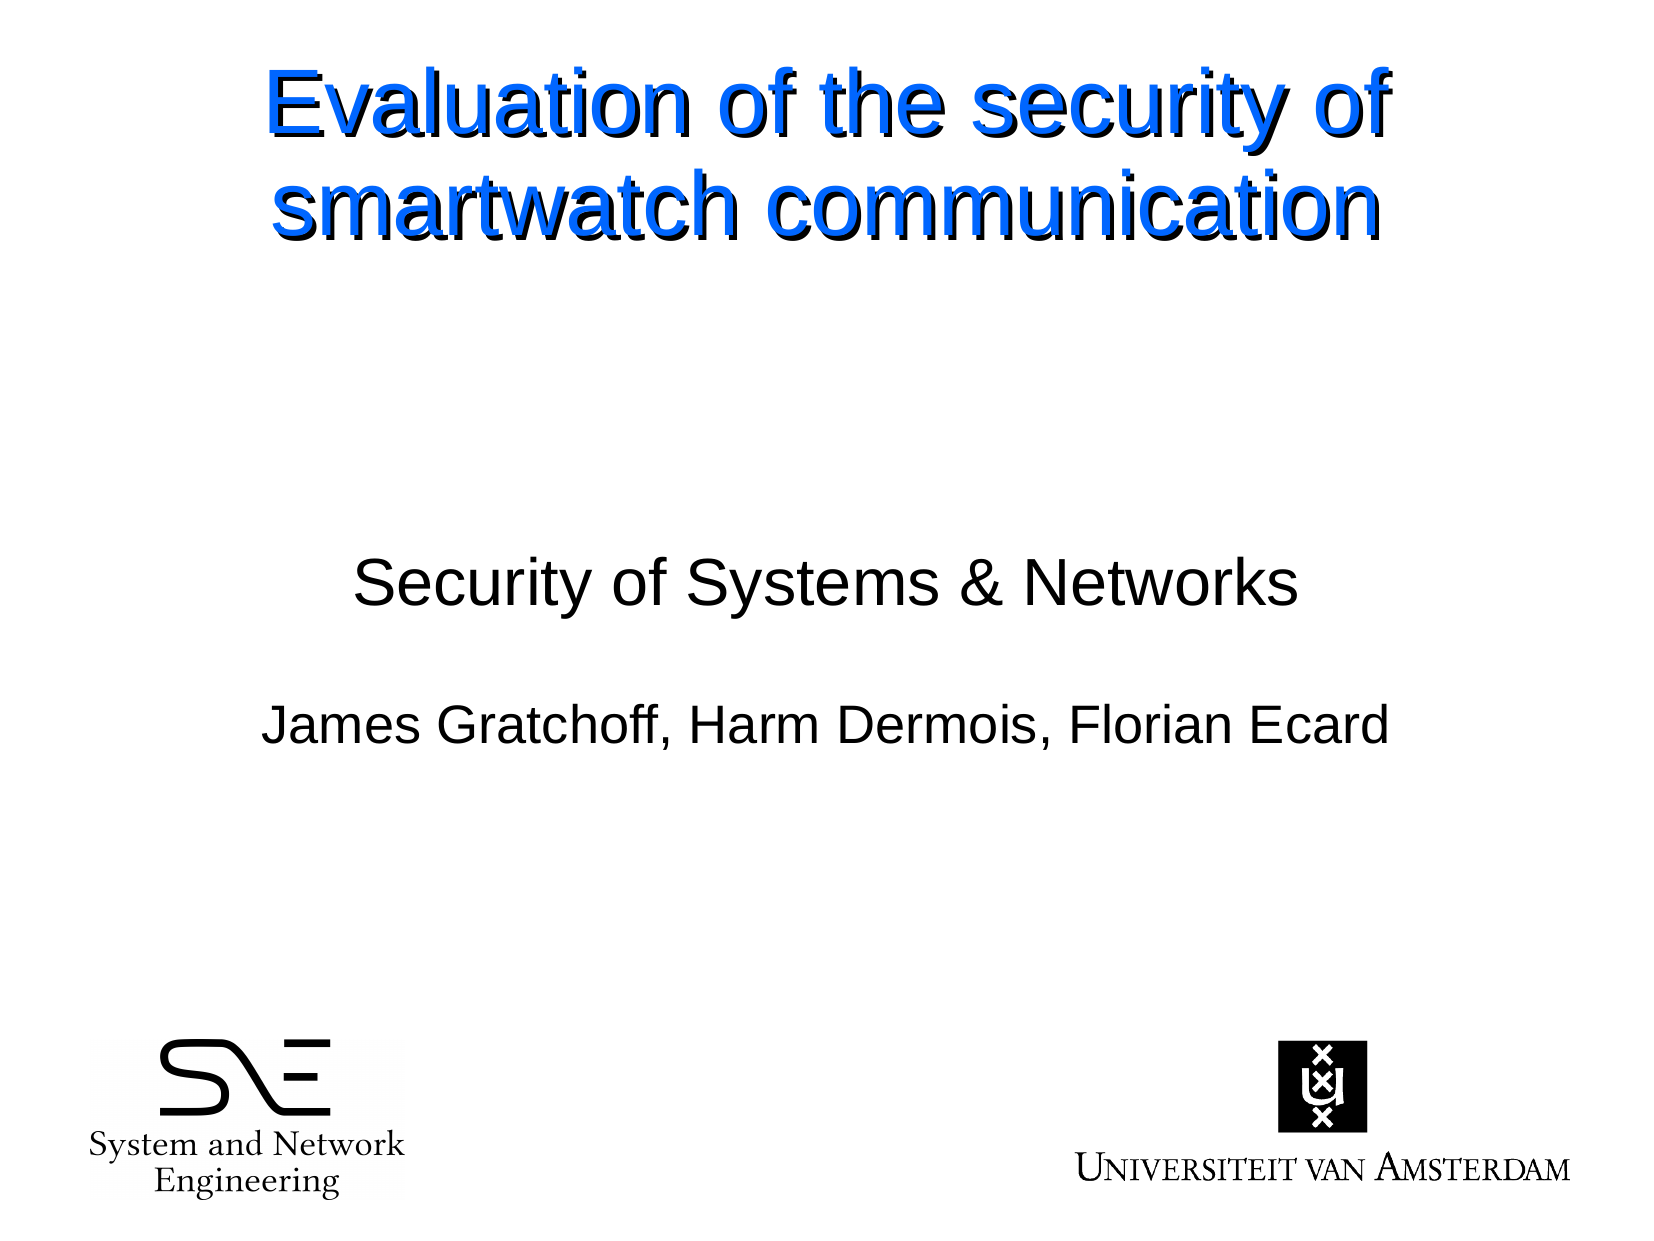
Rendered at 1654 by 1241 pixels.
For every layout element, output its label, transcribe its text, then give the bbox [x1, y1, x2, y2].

picture [1068, 1034, 1576, 1187]
picture [90, 1039, 405, 1201]
subtitle Security of Systems & Networks James Gratchoff, Harm Dermois, Florian Ecard [82, 290, 1571, 1010]
title Evaluation of the security of smartwatch communication [82, 49, 1571, 257]
